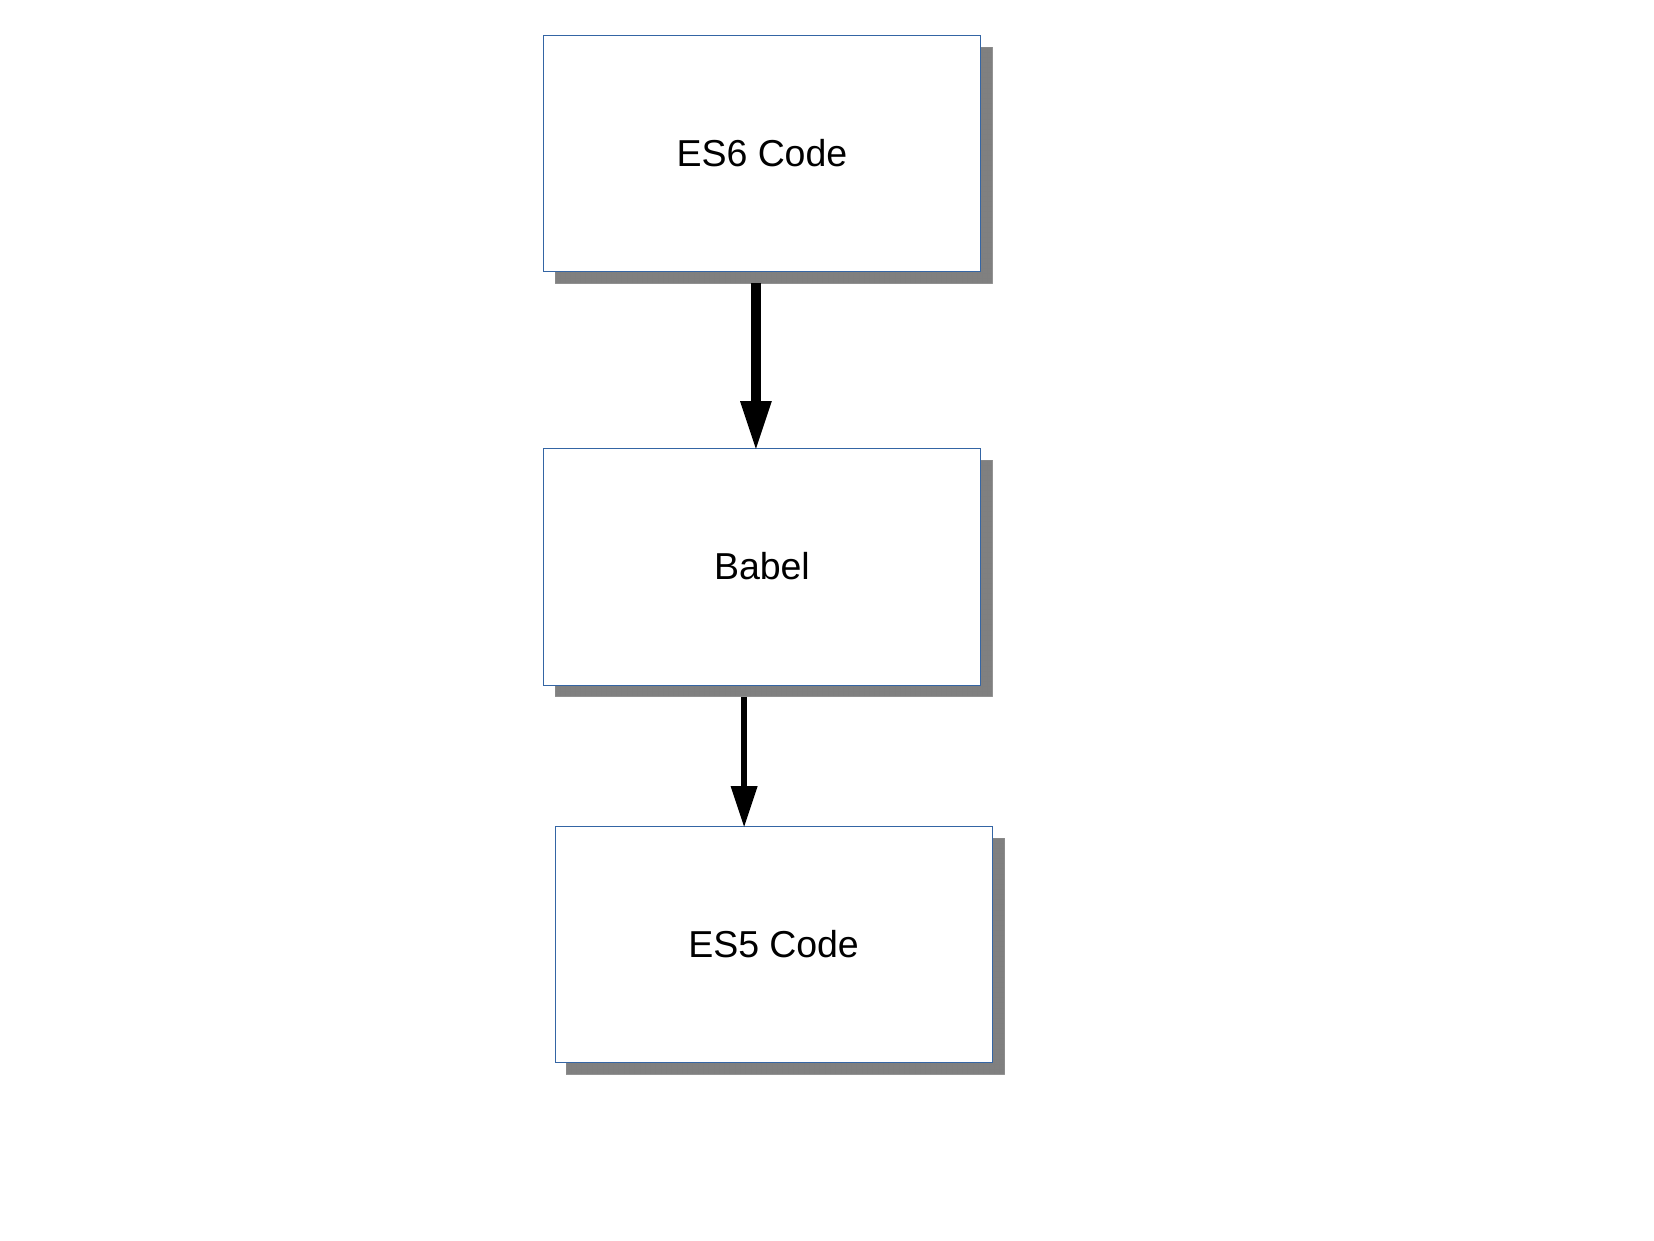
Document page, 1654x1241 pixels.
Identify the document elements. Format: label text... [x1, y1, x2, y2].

text_box ES6 Code [543, 35, 981, 272]
text_box Babel [543, 448, 981, 686]
text_box ES5 Code [555, 826, 993, 1063]
